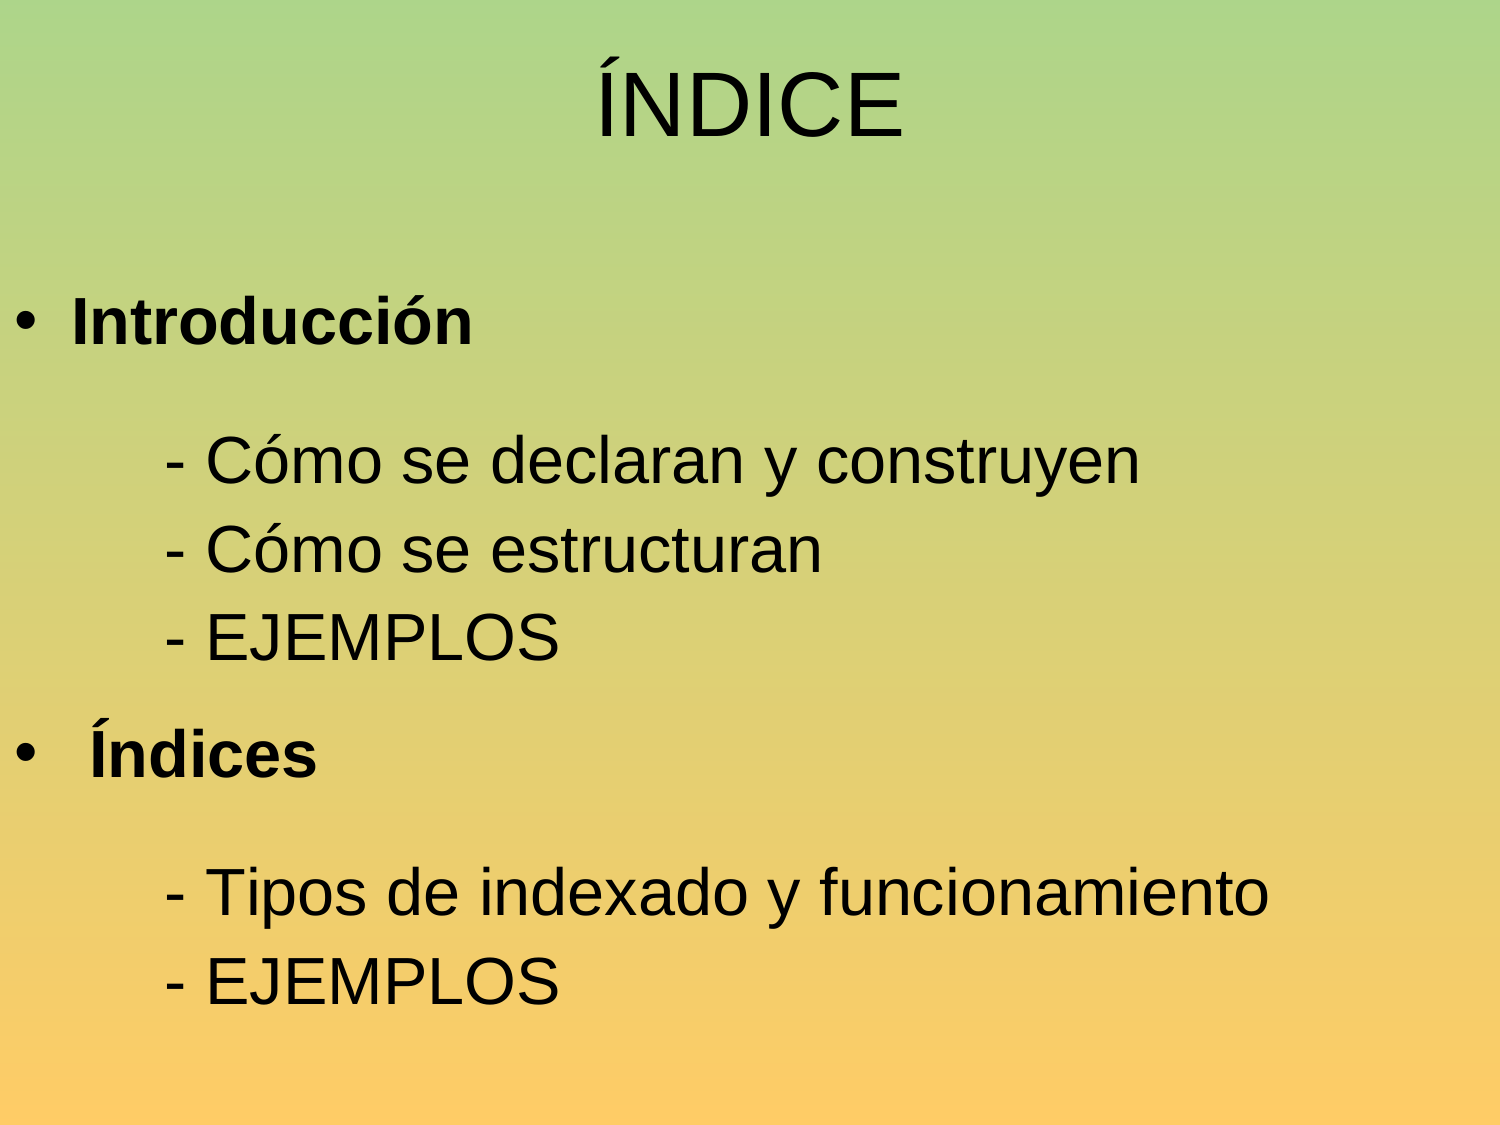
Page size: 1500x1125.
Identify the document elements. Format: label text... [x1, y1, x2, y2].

list Introducción - Cómo se declaran y construyen - Cómo se estructuran - EJEMPLOS Índices - Tipos de indexado y funcionamiento - EJEMPLOS [0, 0, 1500, 1125]
